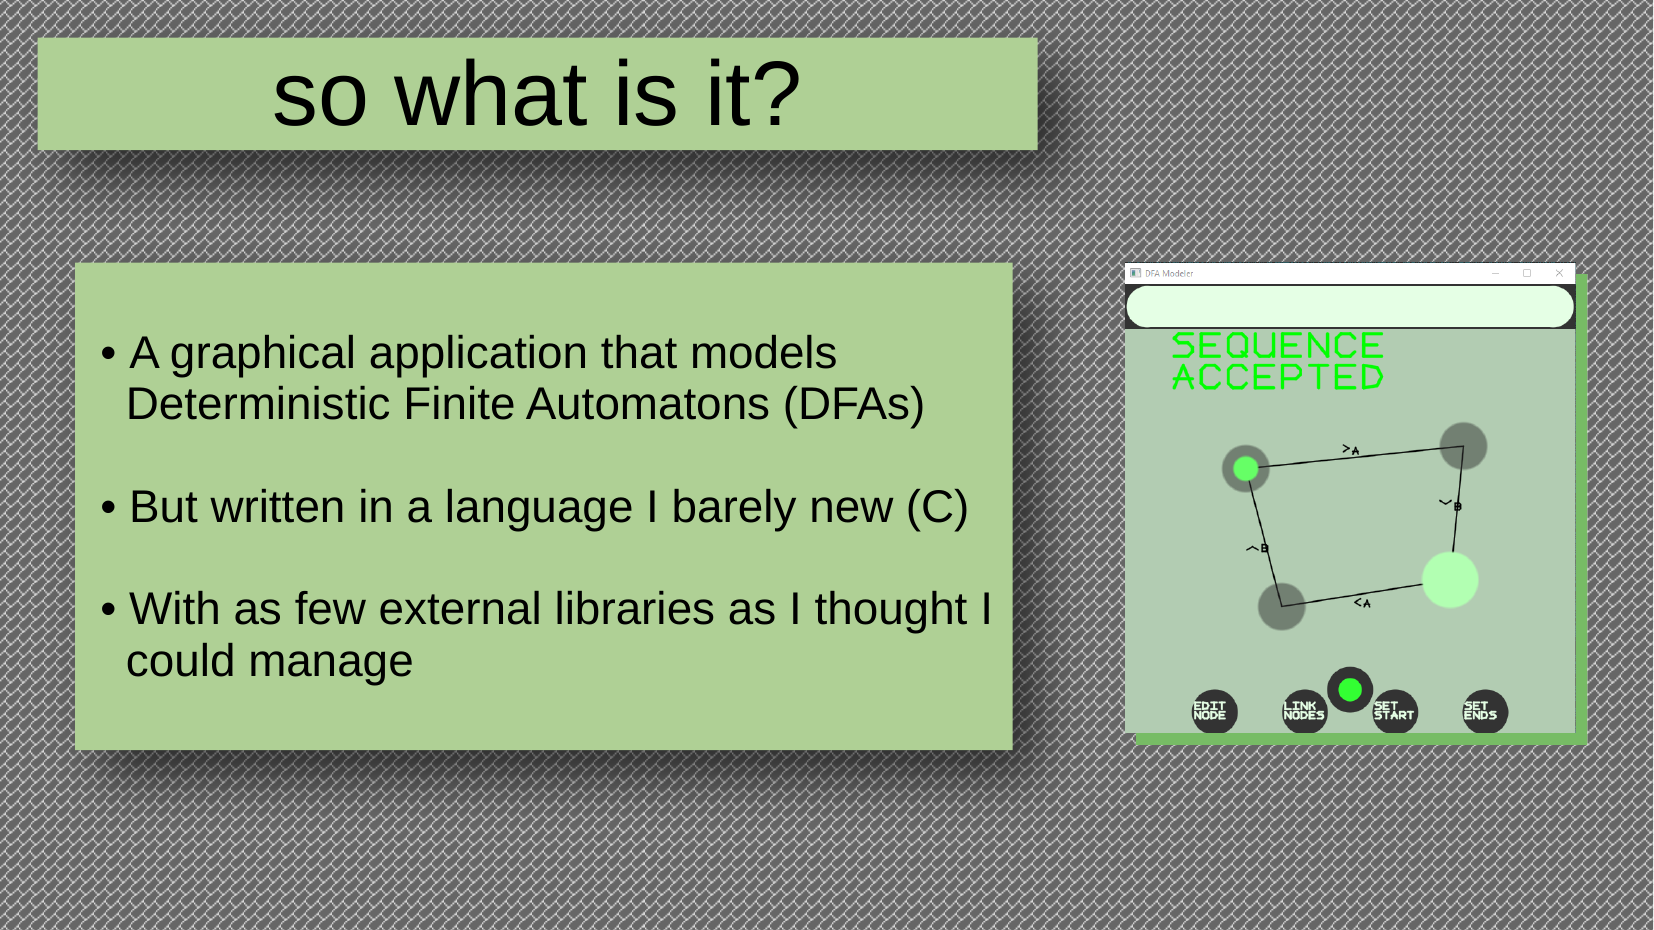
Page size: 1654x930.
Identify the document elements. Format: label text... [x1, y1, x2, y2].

title • A graphical application that models Deterministic Finite Automatons (DFAs) • But written in a language I barely new (C) • With as few external libraries as I thought I could manage [75, 262, 1013, 751]
title so what is it? [37, 37, 1038, 151]
picture [0, 0, 1654, 930]
